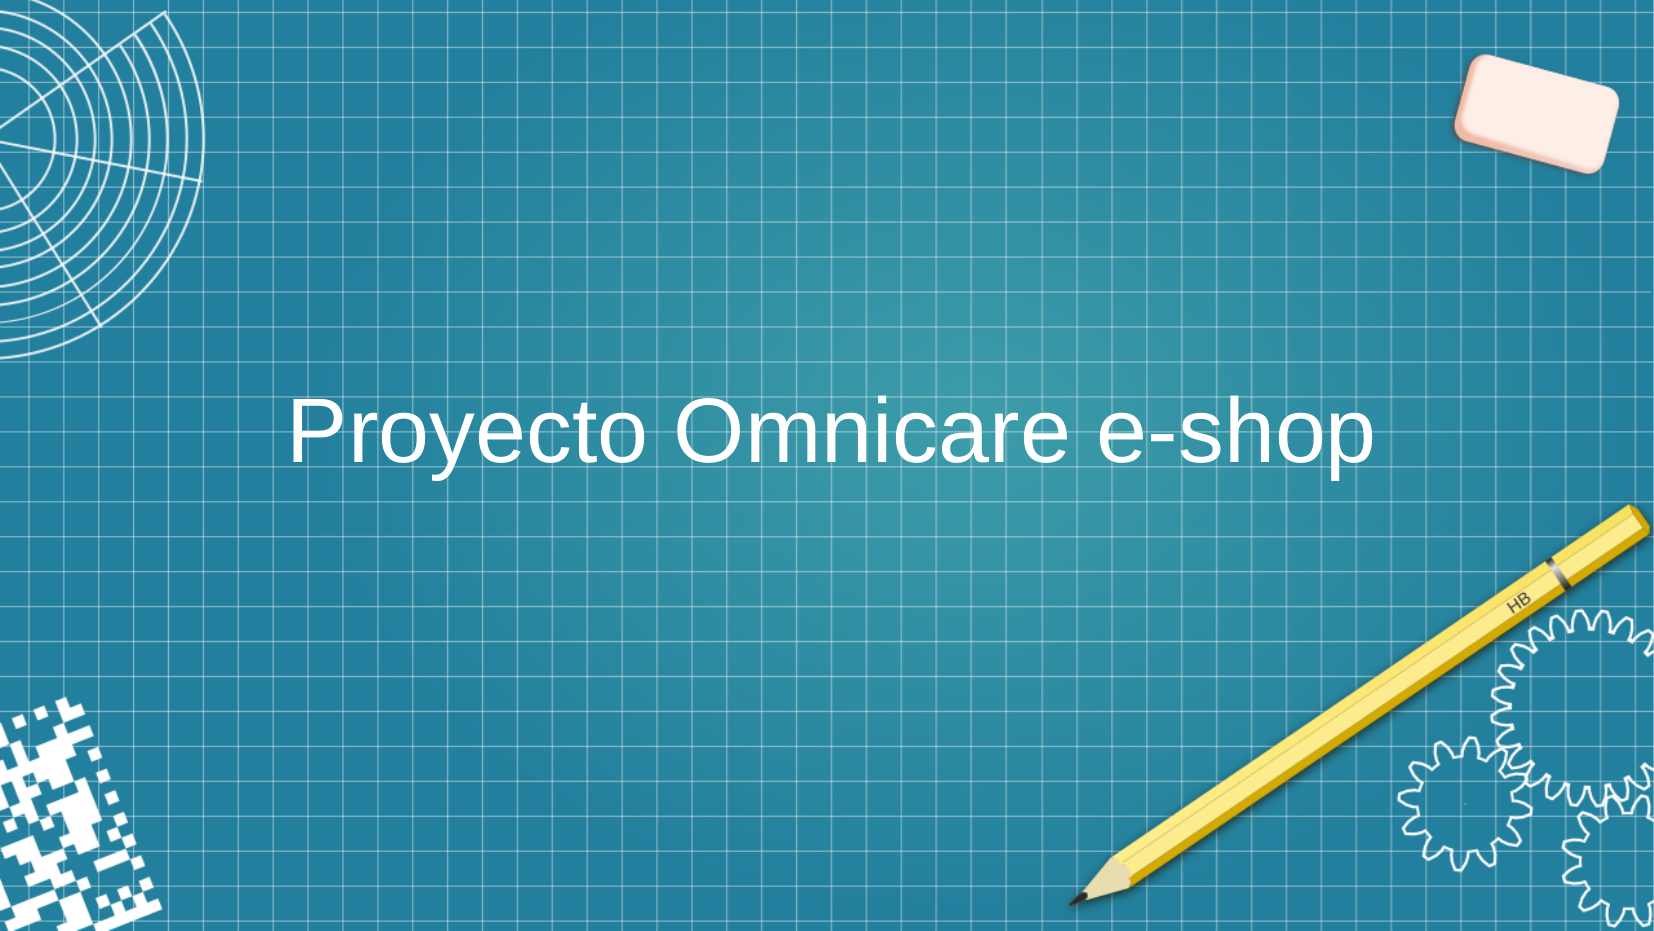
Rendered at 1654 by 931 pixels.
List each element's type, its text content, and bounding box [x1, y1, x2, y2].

picture [0, 0, 1654, 931]
title Proyecto Omnicare e-shop [88, 324, 1577, 538]
